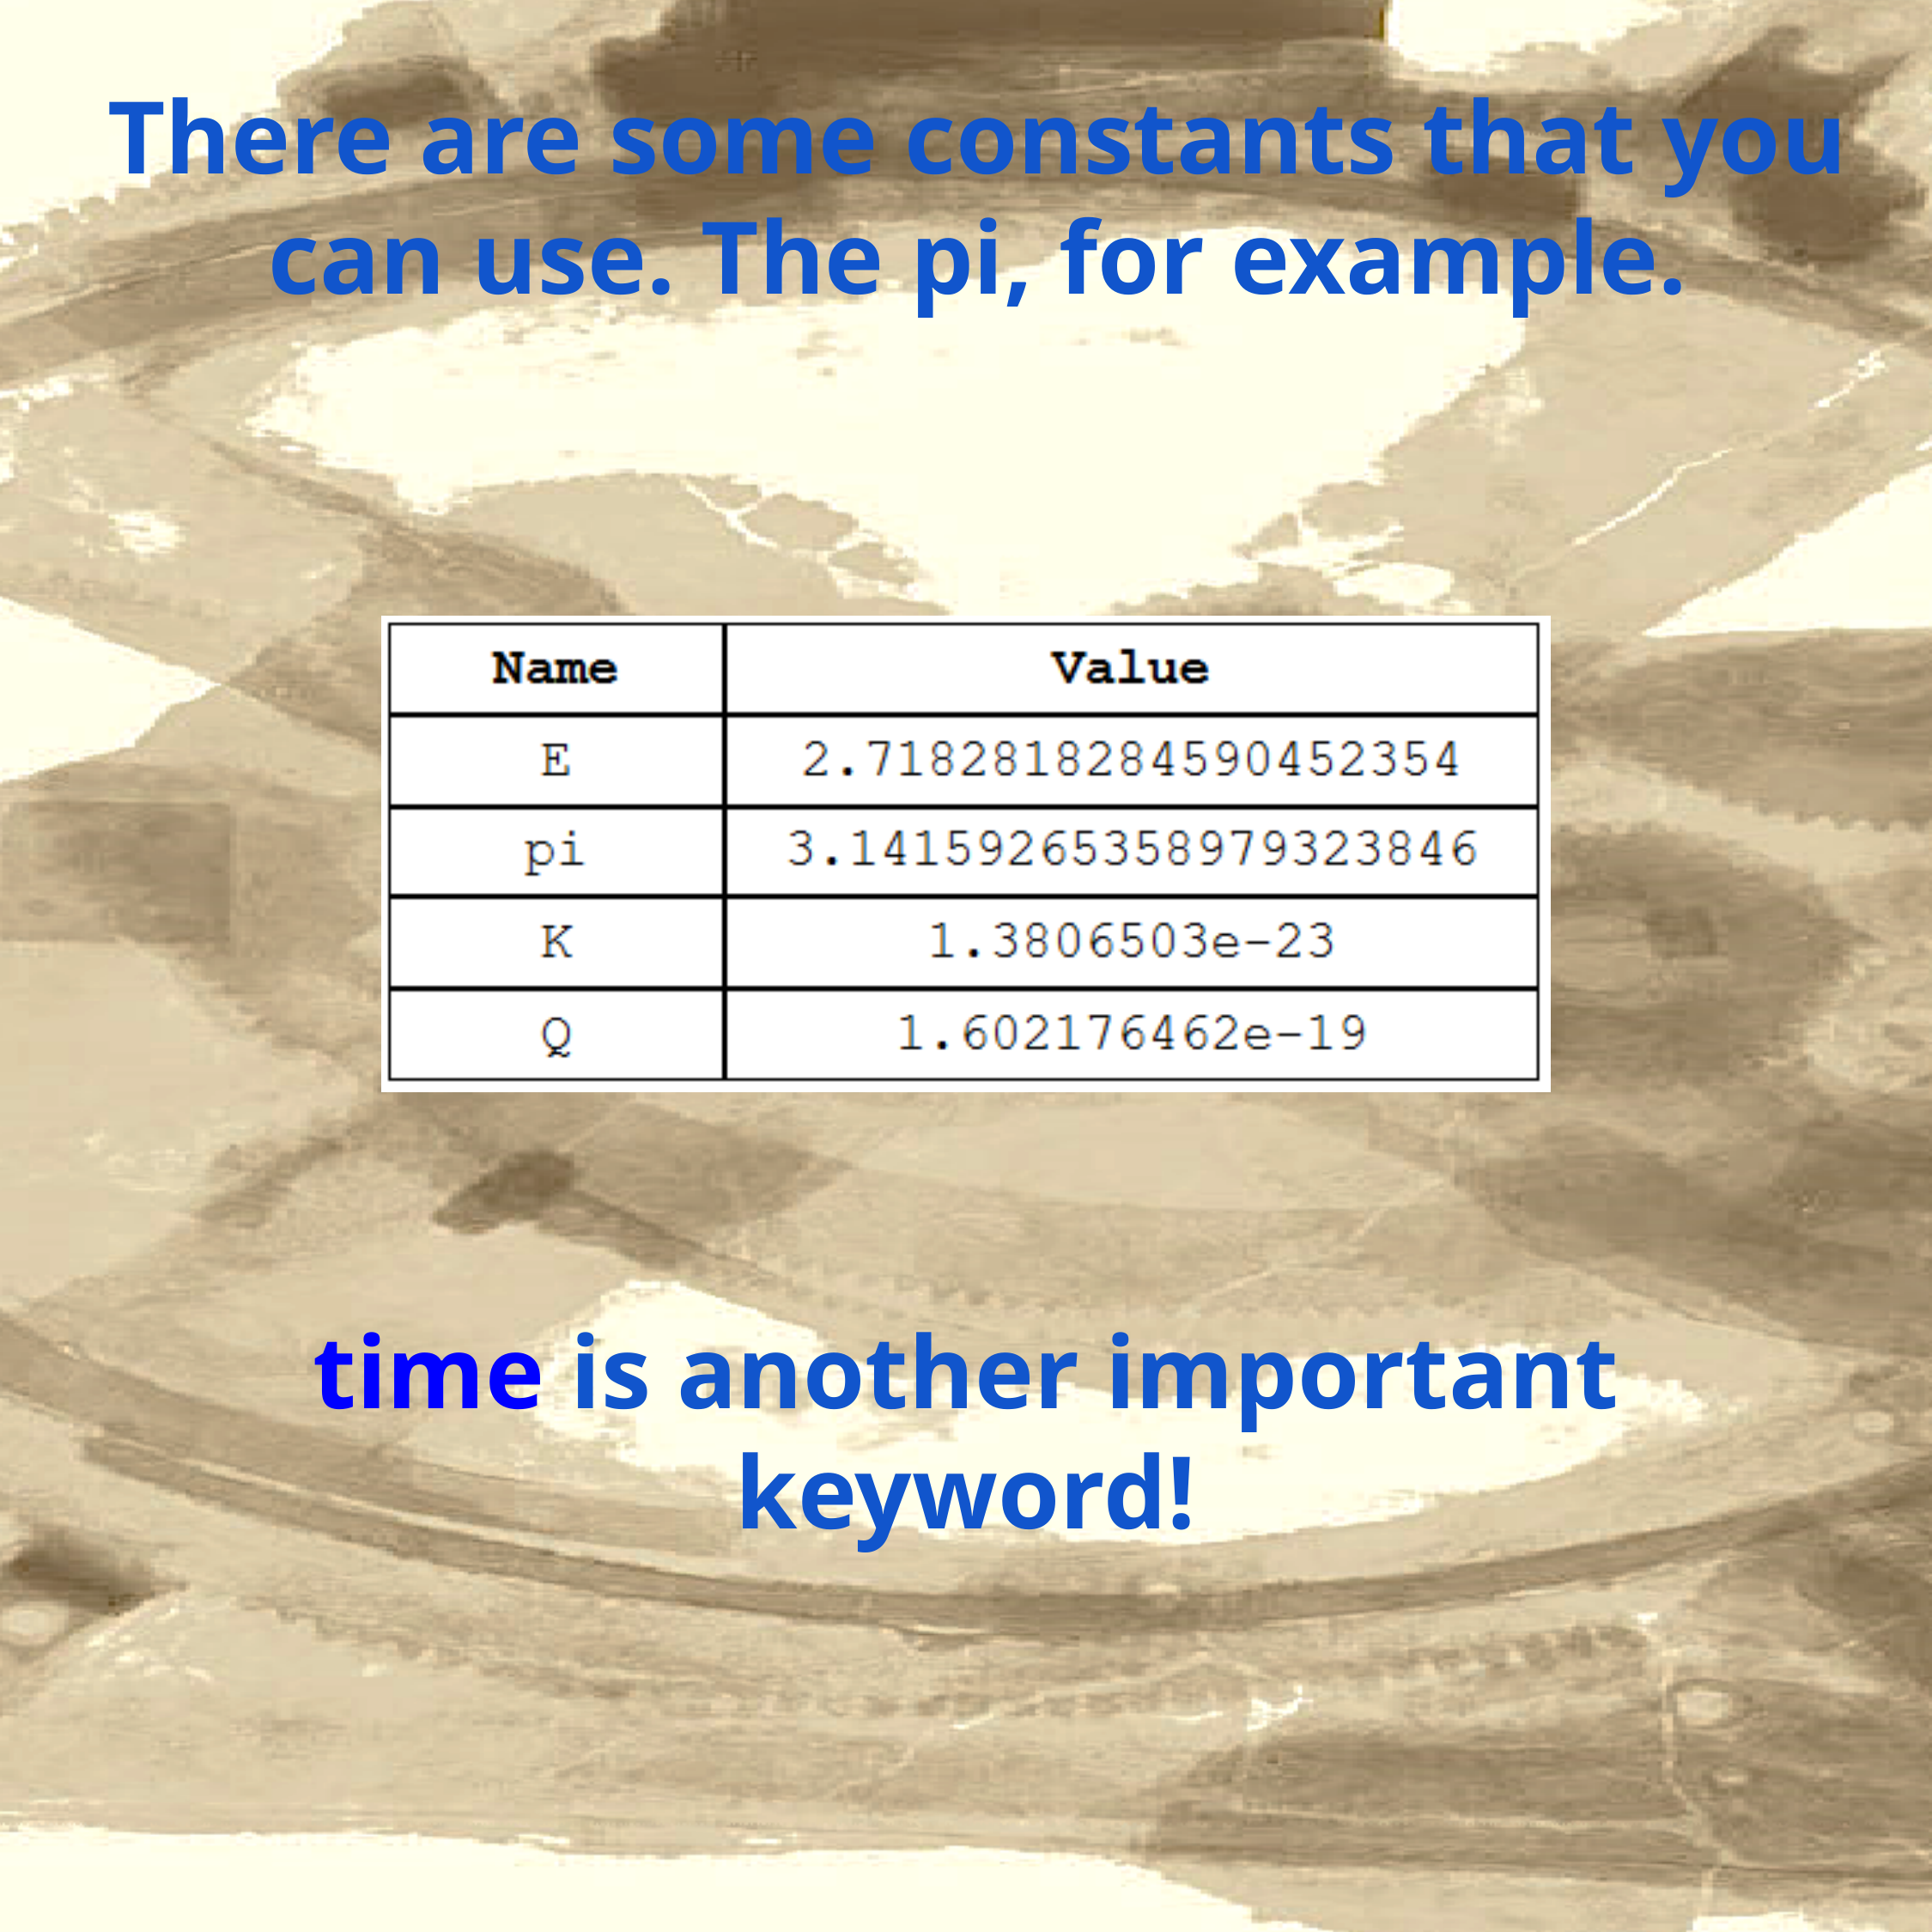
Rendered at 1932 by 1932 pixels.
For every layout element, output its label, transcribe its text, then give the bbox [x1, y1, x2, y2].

text_box time is another important keyword! [59, 1295, 1873, 1632]
picture [0, 0, 1932, 1932]
text_box There are some constants that you can use. The pi, for example. [71, 60, 1884, 372]
